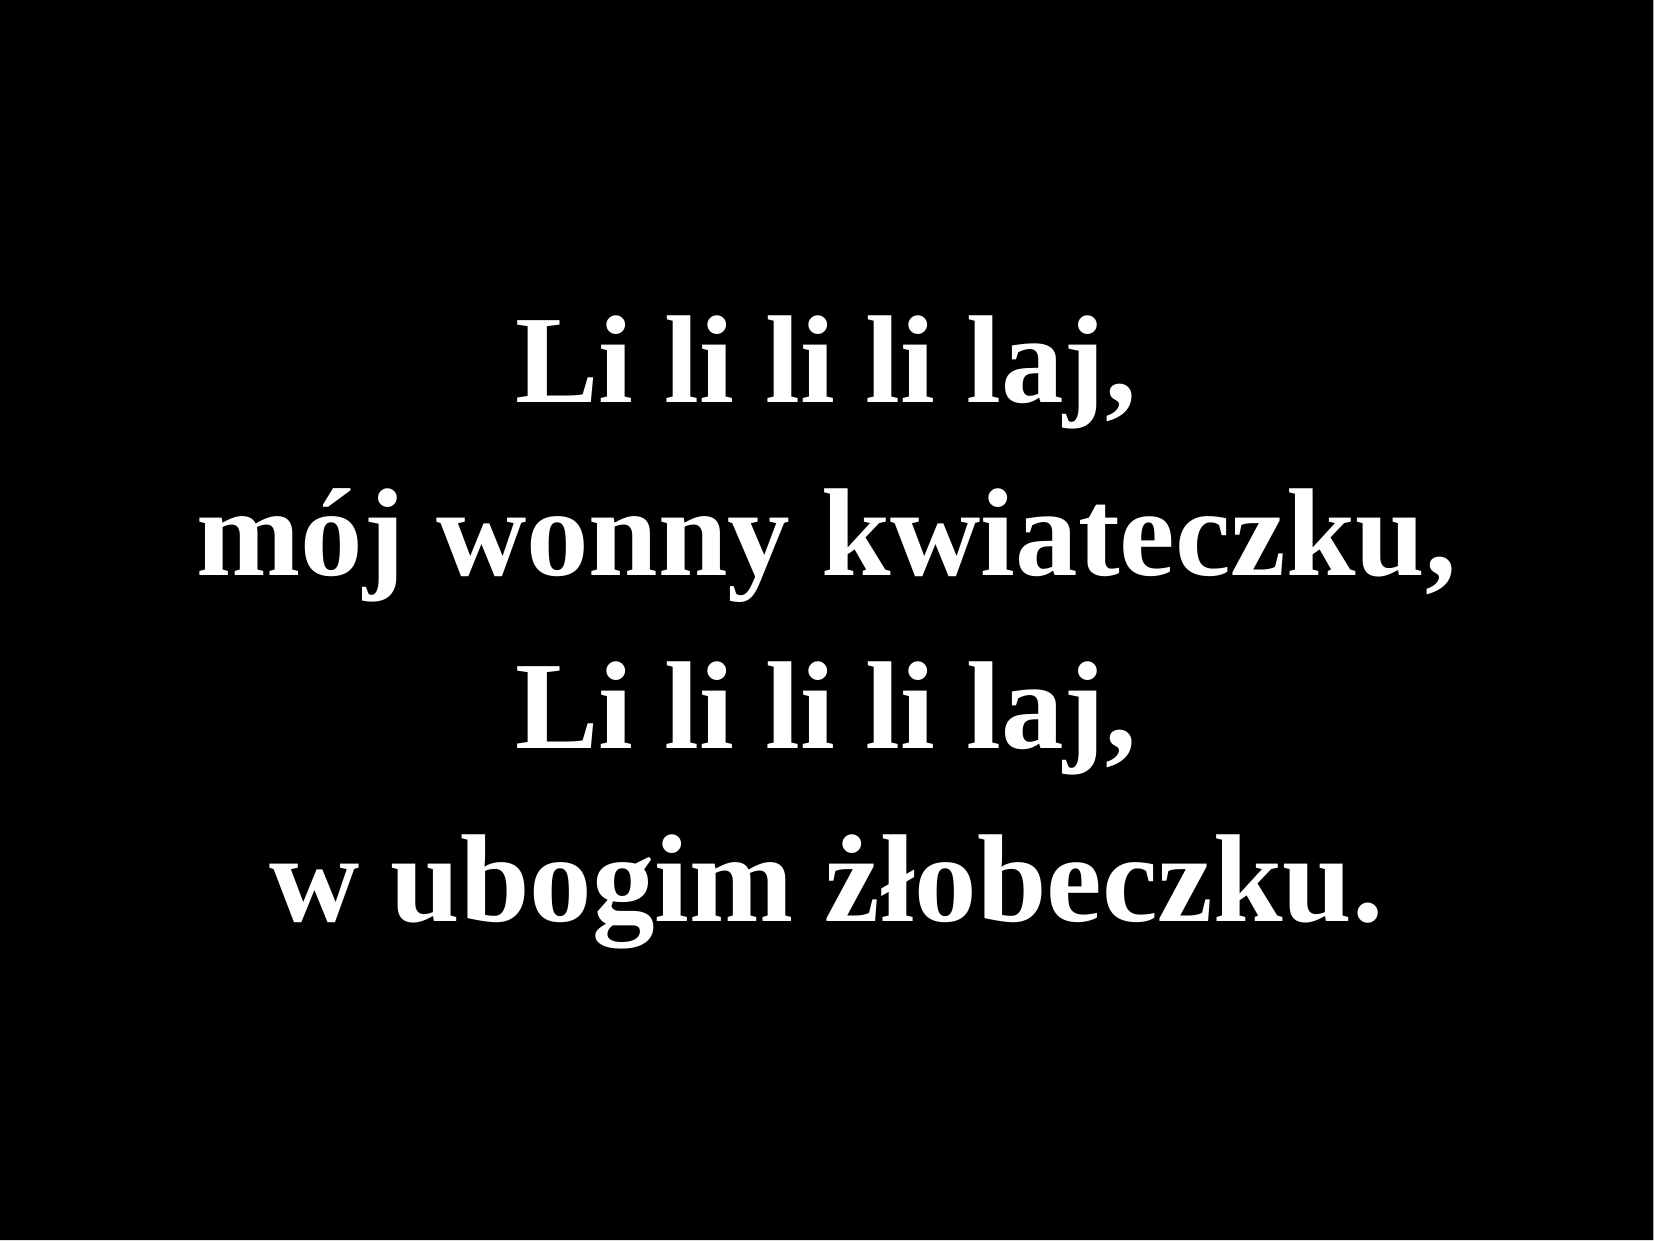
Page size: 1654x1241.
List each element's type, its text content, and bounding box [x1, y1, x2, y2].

title Li li li li laj, ppp mój wonny kwiateczku, ppp Li li li li laj, ppp w ubogim żłobeczku. [0, 0, 1654, 1241]
